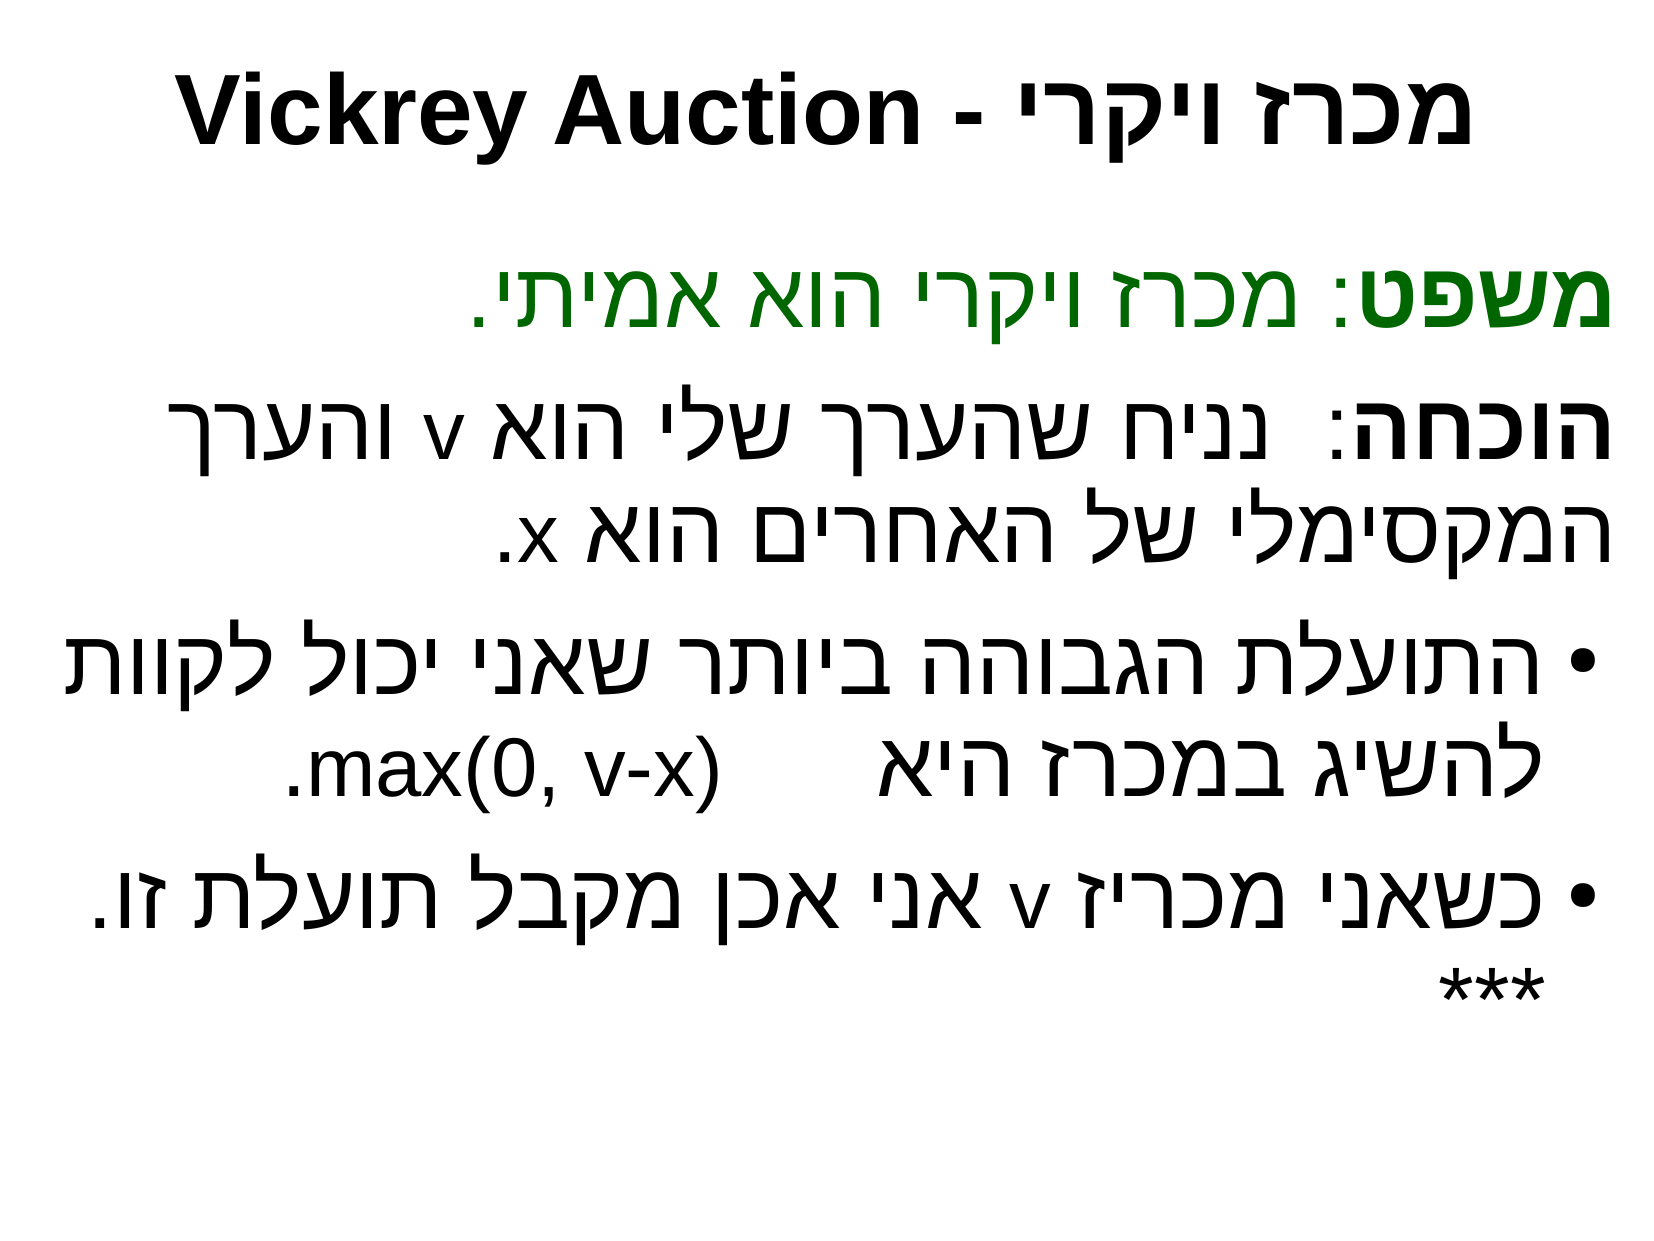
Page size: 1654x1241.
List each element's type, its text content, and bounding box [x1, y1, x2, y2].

title מכרז ויקרי - Vickrey Auction [0, 0, 1654, 229]
chart [693, 627, 812, 687]
list משפט: מכרז ויקרי הוא אמיתי. הוכחה: נניח שהערך שלי הוא v והערך המקסימלי של האחרים הוא x. התועלת הגבוהה ביותר שאני יכול לקוות להשיג במכרז היא max(0, v-x). כשאני מכריז v אני אכן מקבל תועלת זו. *** [27, 244, 1618, 1216]
